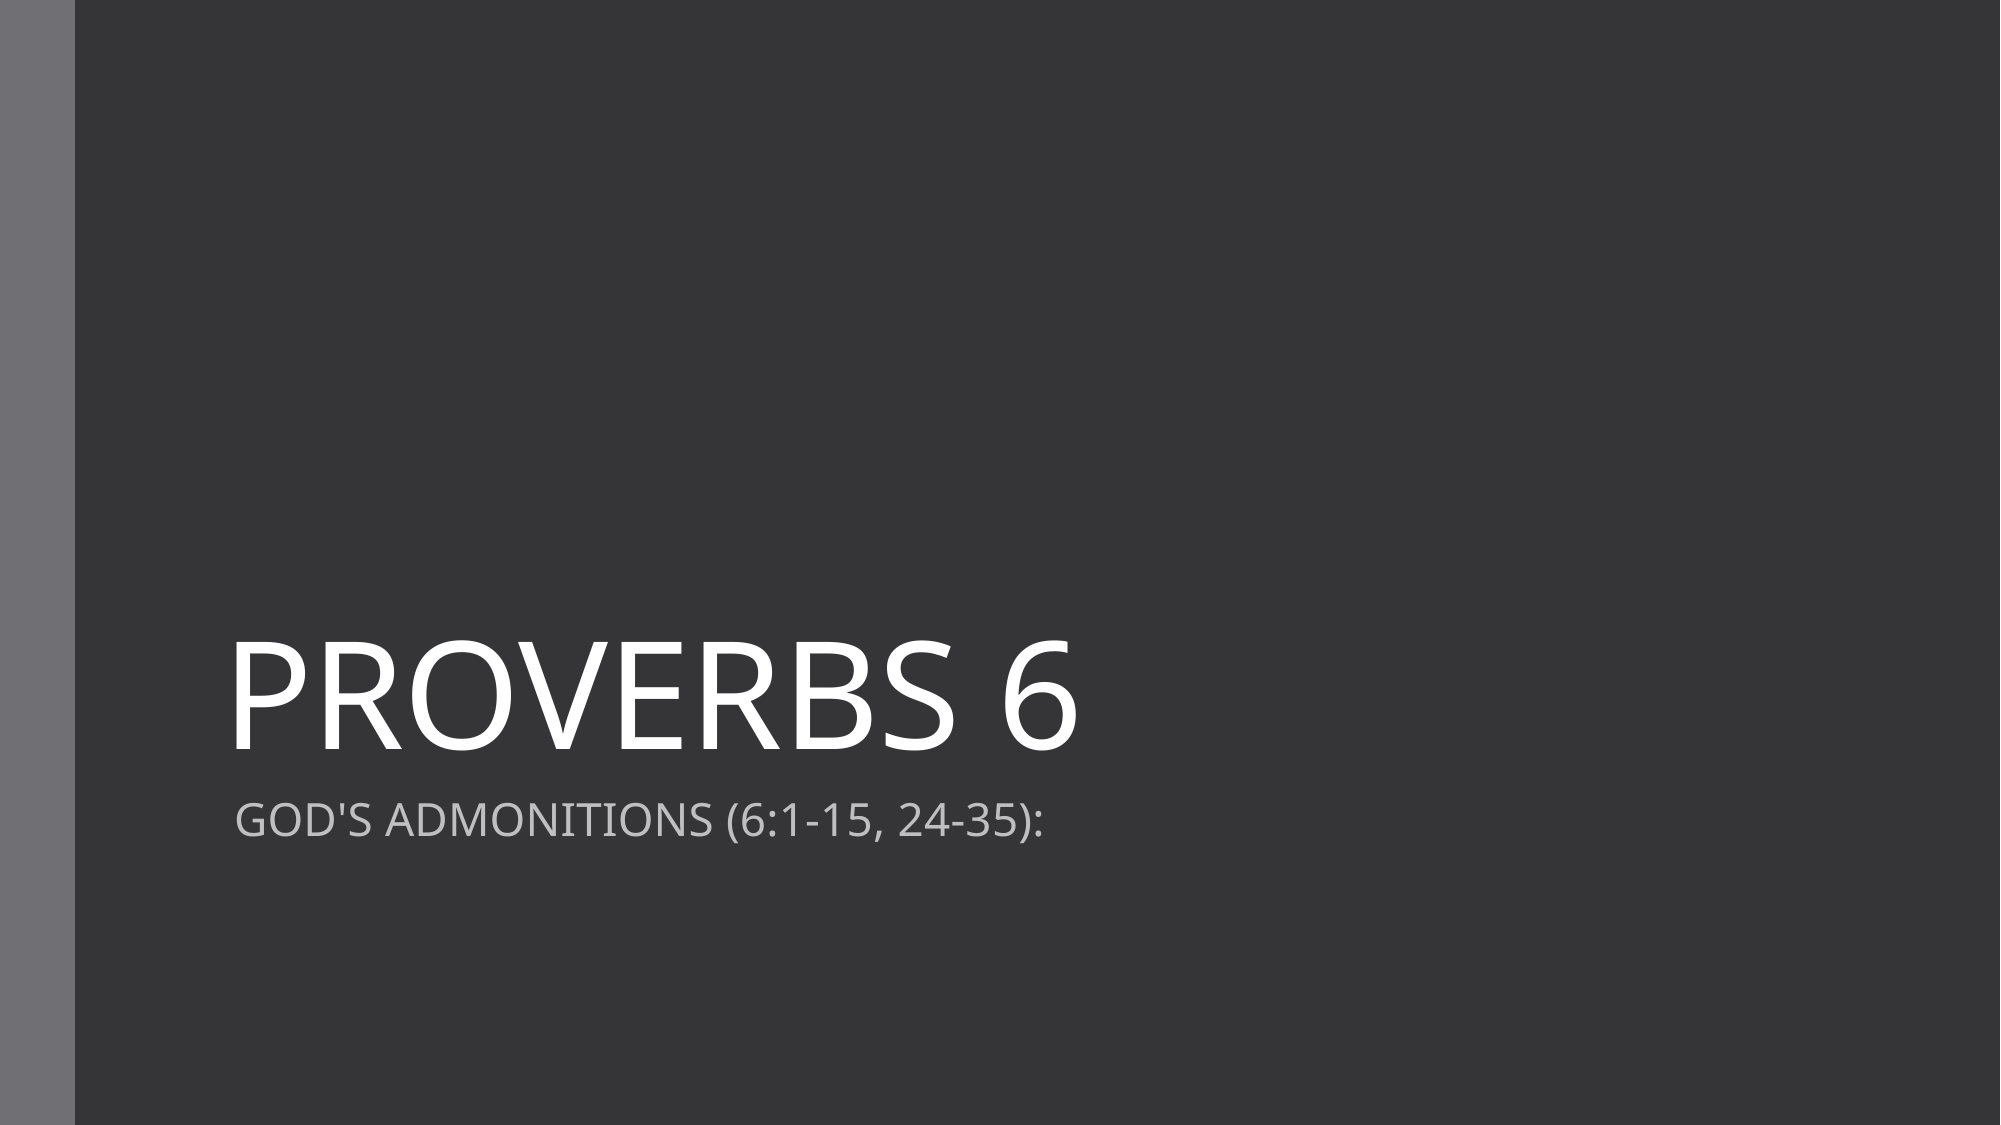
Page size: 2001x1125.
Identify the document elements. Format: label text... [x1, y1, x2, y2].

title PROVERBS 6 [206, 124, 1752, 787]
subtitle GOD'S ADMONITIONS (6:1-15, 24-35): [206, 787, 1752, 1066]
